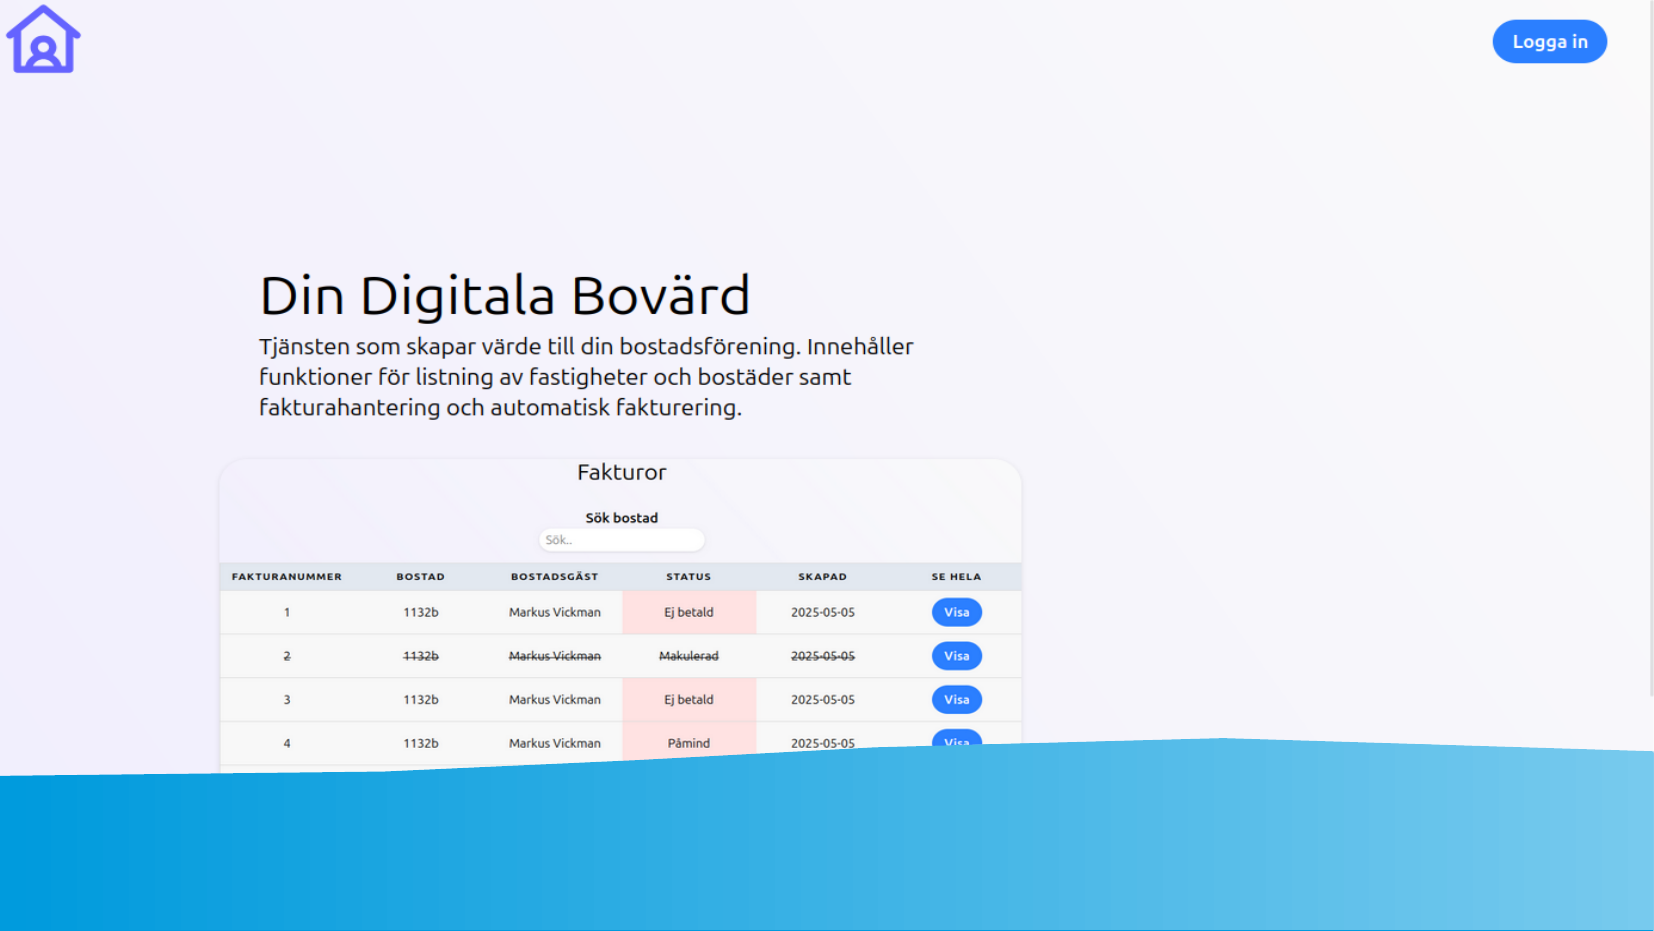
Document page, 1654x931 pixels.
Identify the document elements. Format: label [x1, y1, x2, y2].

picture [0, 0, 1654, 775]
